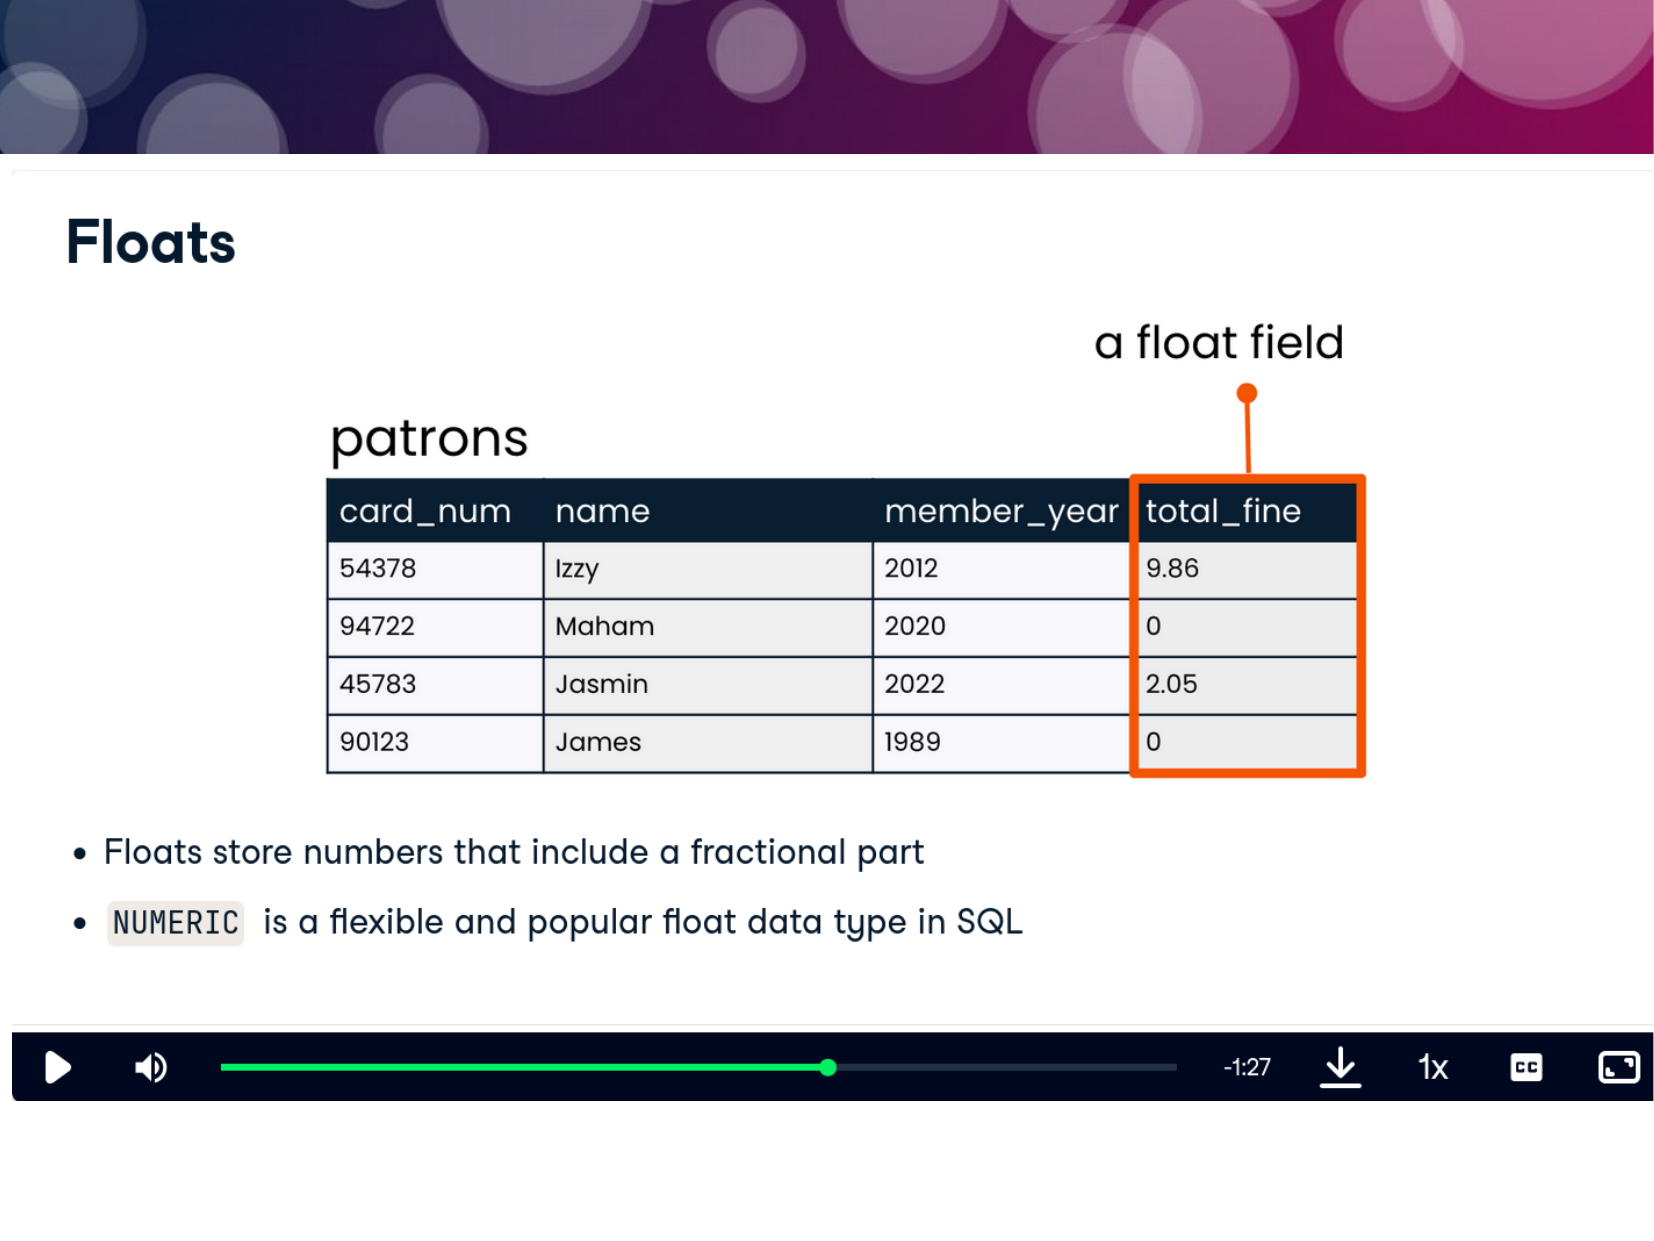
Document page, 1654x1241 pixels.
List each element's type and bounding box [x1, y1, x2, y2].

picture [0, 0, 1654, 154]
picture [12, 170, 1654, 1101]
